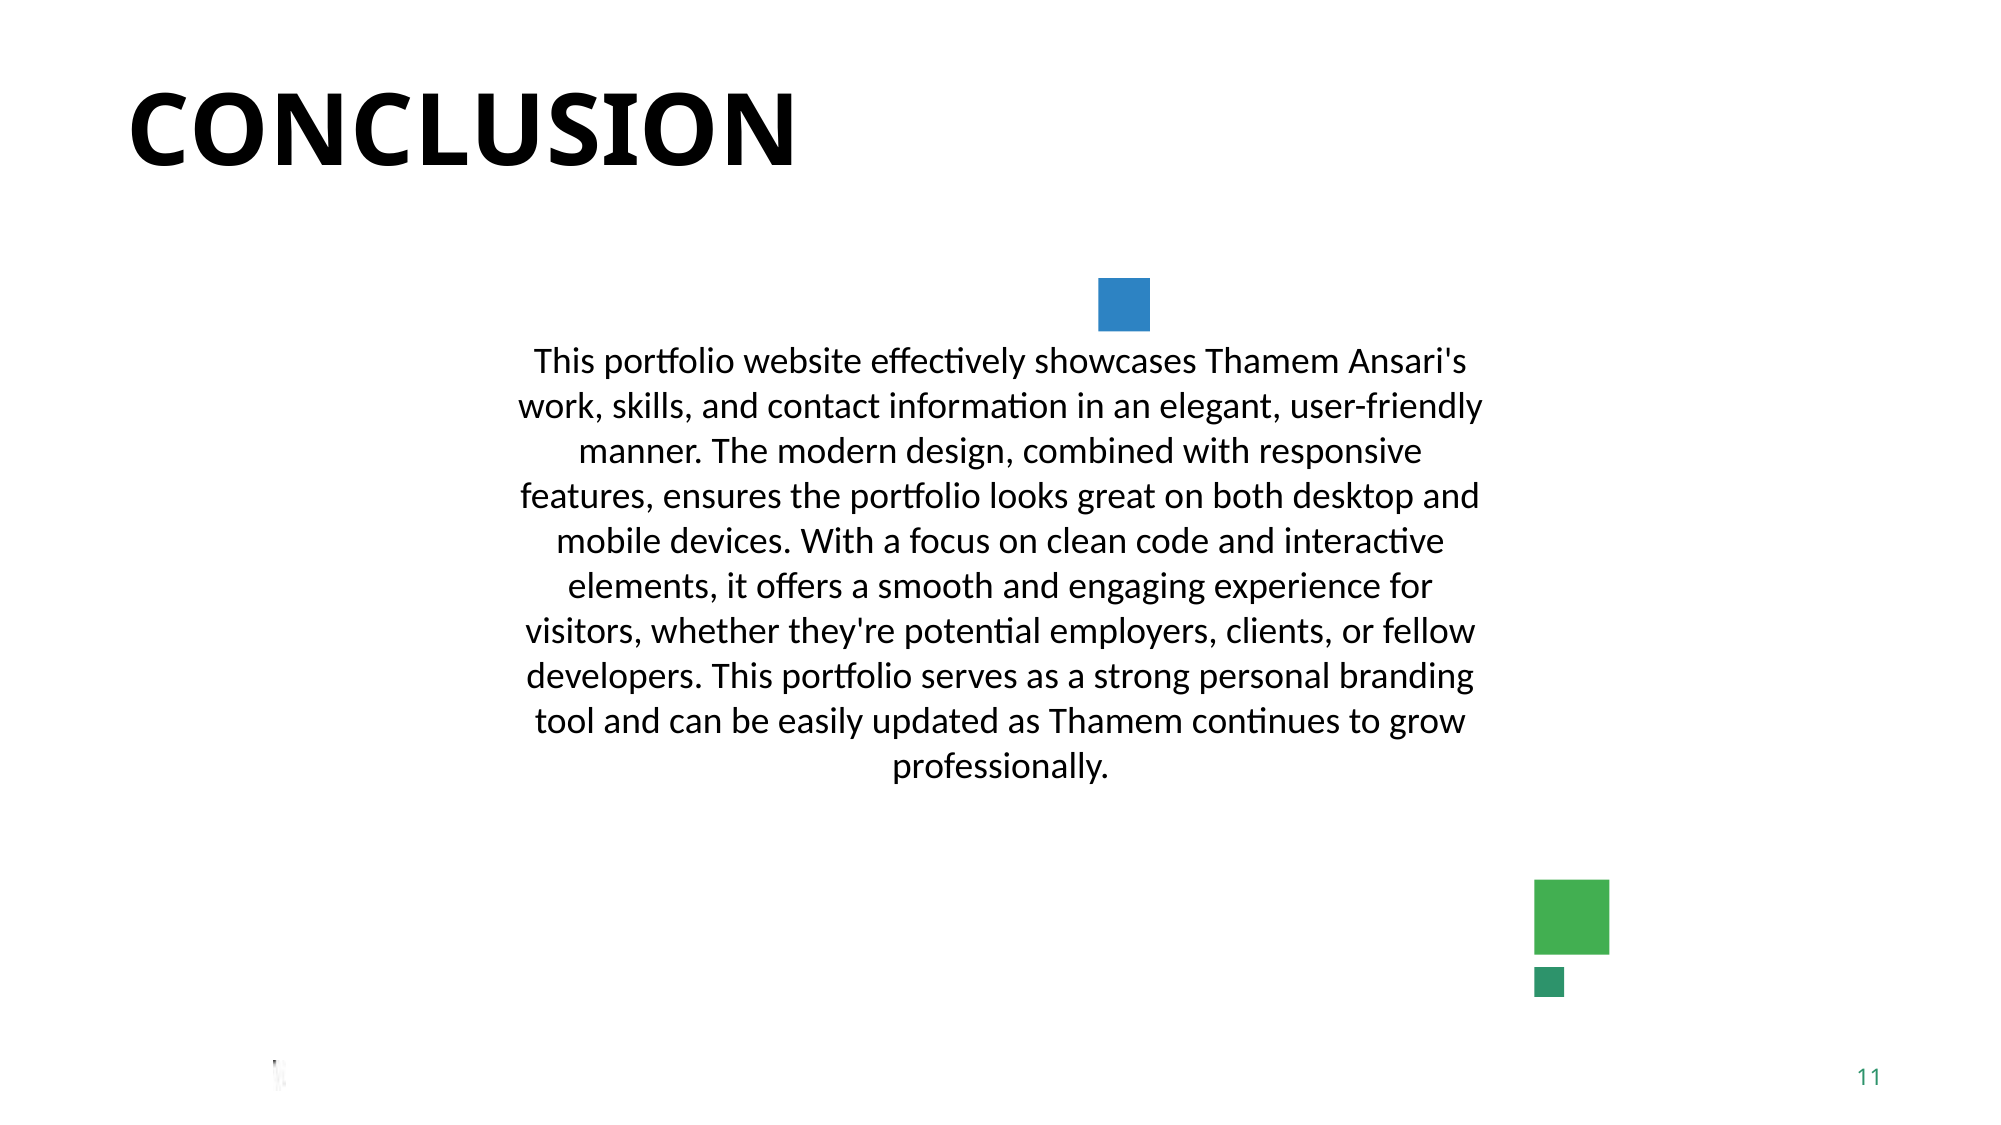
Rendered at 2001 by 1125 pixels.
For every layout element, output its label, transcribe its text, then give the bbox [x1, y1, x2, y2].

text_box [1098, 278, 1150, 328]
picture [273, 1060, 286, 1091]
text_box [1534, 879, 1610, 955]
text_box This portfolio website effectively showcases Thamem Ansari's work, skills, and contact information in an elegant, user-friendly manner. The modern design, combined with responsive features, ensures the portfolio looks great on both desktop and mobile devices. With a focus on clean code and interactive elements, it offers a smooth and engaging experience for visitors, whether they're potential employers, clients, or fellow developers. This portfolio serves as a strong personal branding tool and can be easily updated as Thamem continues to grow professionally. [500, 328, 1502, 799]
text_box [1534, 967, 1565, 997]
title CONCLUSION [123, 63, 876, 187]
text_box 11 [1849, 1061, 1888, 1094]
